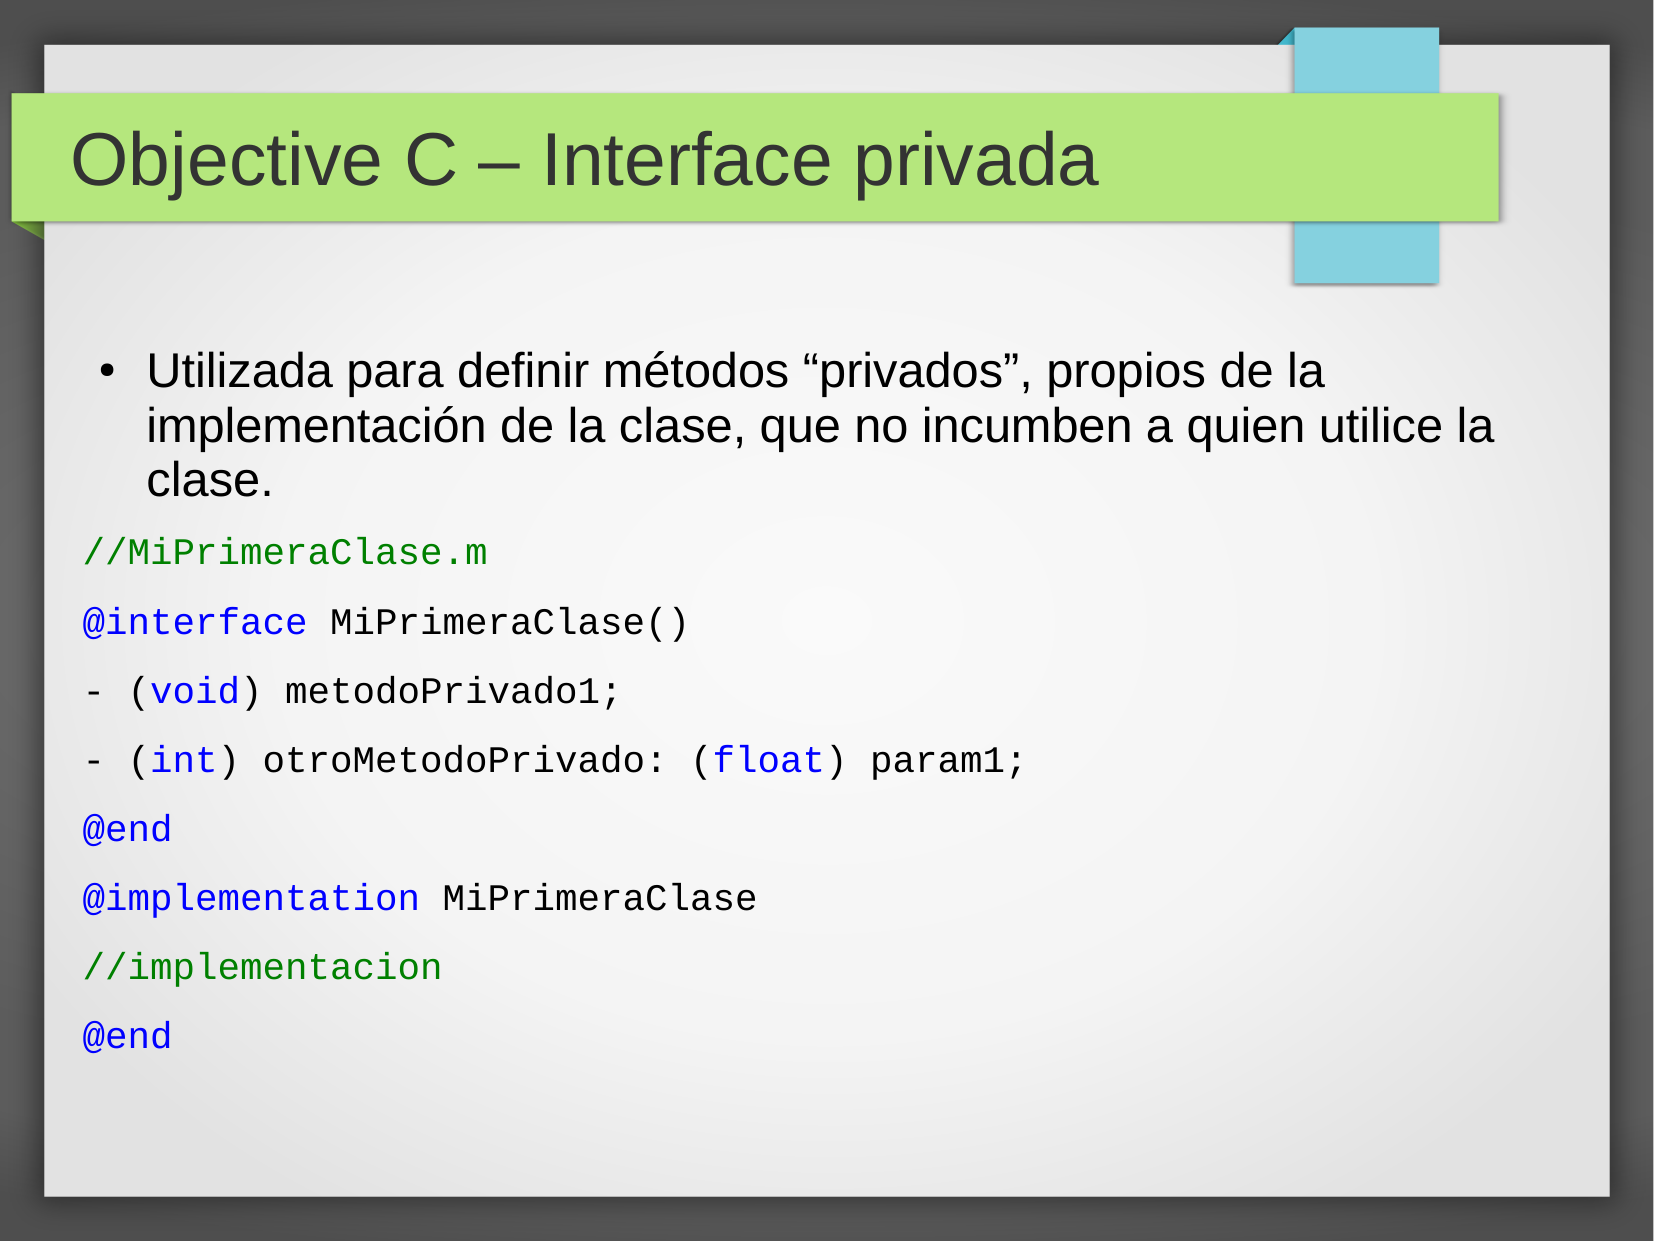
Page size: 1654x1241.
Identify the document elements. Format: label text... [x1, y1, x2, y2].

list Utilizada para definir métodos “privados”, propios de la implementación de la clase, que no incumben a quien utilice la clase. //MiPrimeraClase.m @interface MiPrimeraClase() - (void) metodoPrivado1; - (int) otroMetodoPrivado: (float) param1; @end @implementation MiPrimeraClase //implementacion @end [82, 343, 1538, 1063]
title Objective C – Interface privada [70, 106, 1229, 213]
picture [0, 0, 1654, 1241]
